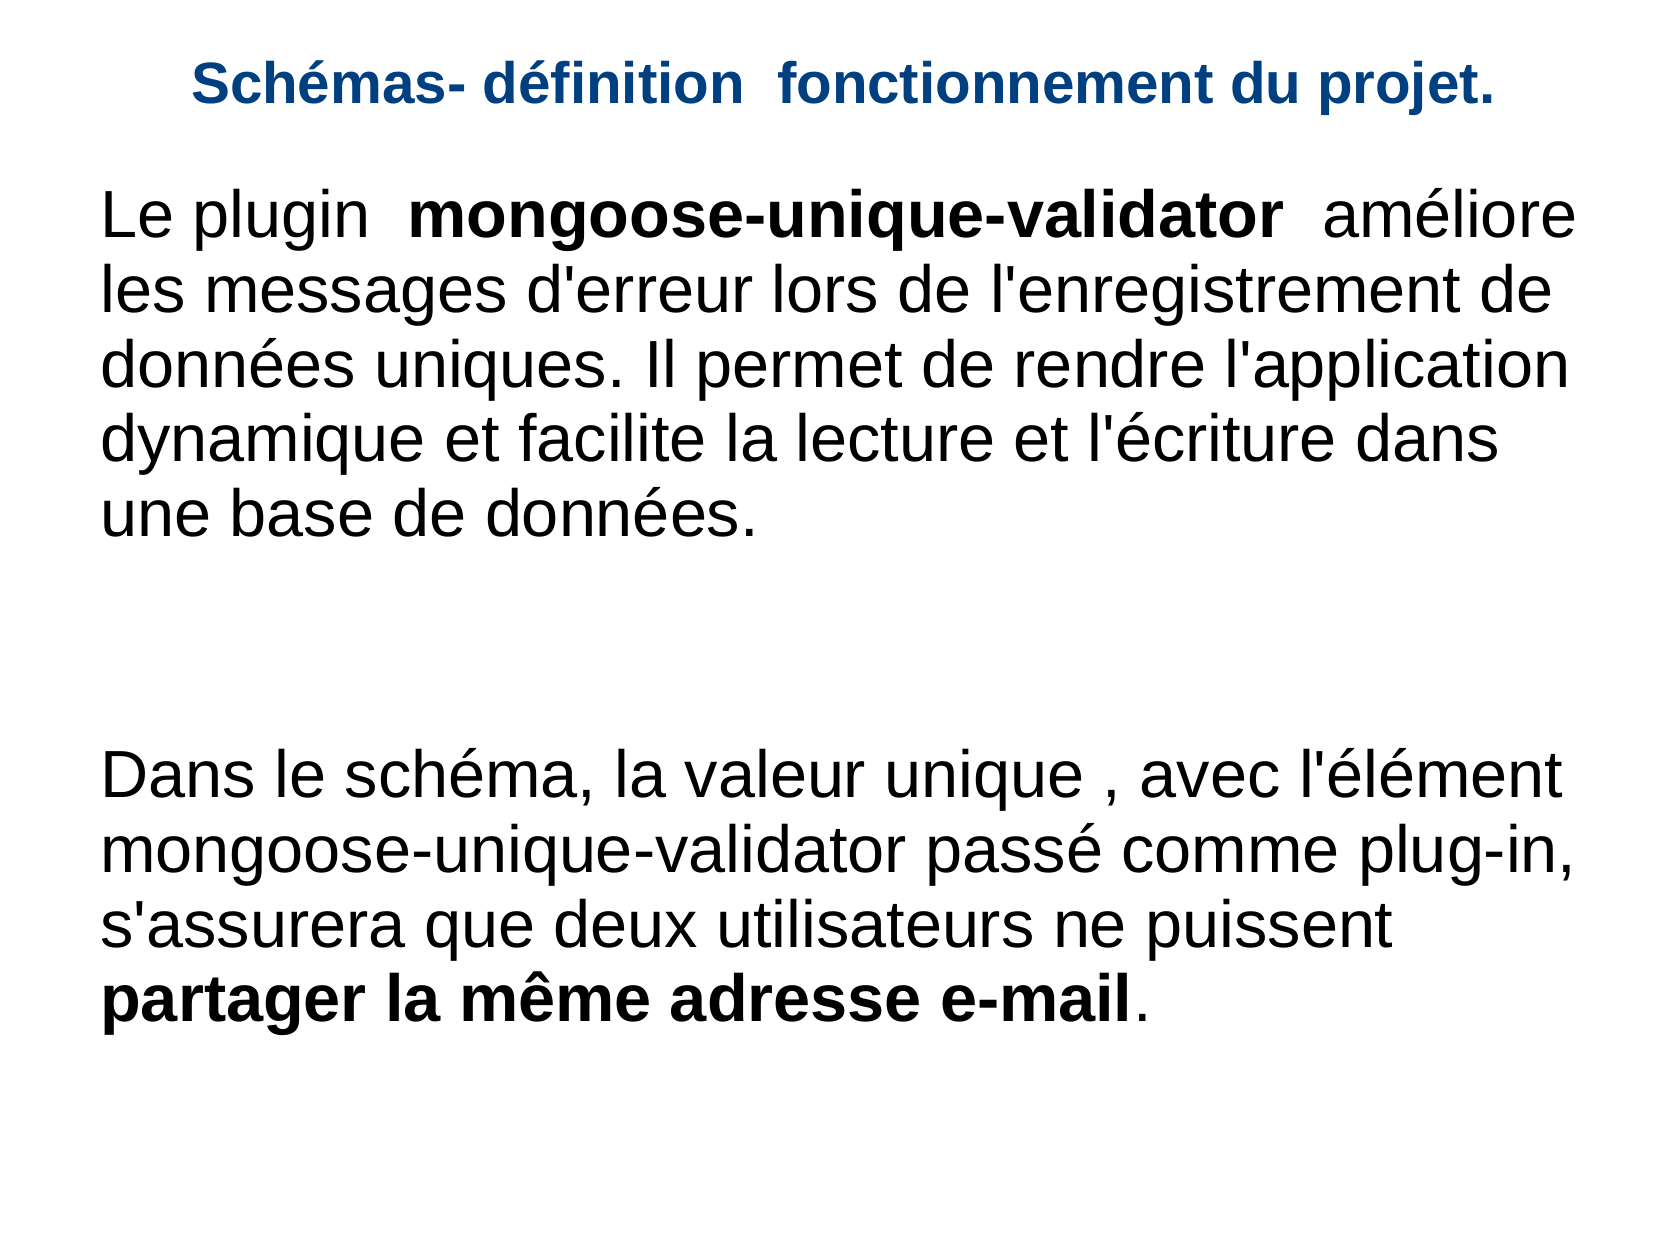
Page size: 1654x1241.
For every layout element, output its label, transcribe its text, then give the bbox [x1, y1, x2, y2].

title Schémas- définition fonctionnement du projet. [59, 49, 1625, 119]
list Le plugin mongoose-unique-validator améliore les messages d'erreur lors de l'enregistrement de données uniques. Il permet de rendre l'application dynamique et facilite la lecture et l'écriture dans une base de données. Dans le schéma, la valeur unique , avec l'élément mongoose-unique-validator passé comme plug-in, s'assurera que deux utilisateurs ne puissent partager la même adresse e-mail. [29, 177, 1625, 1211]
